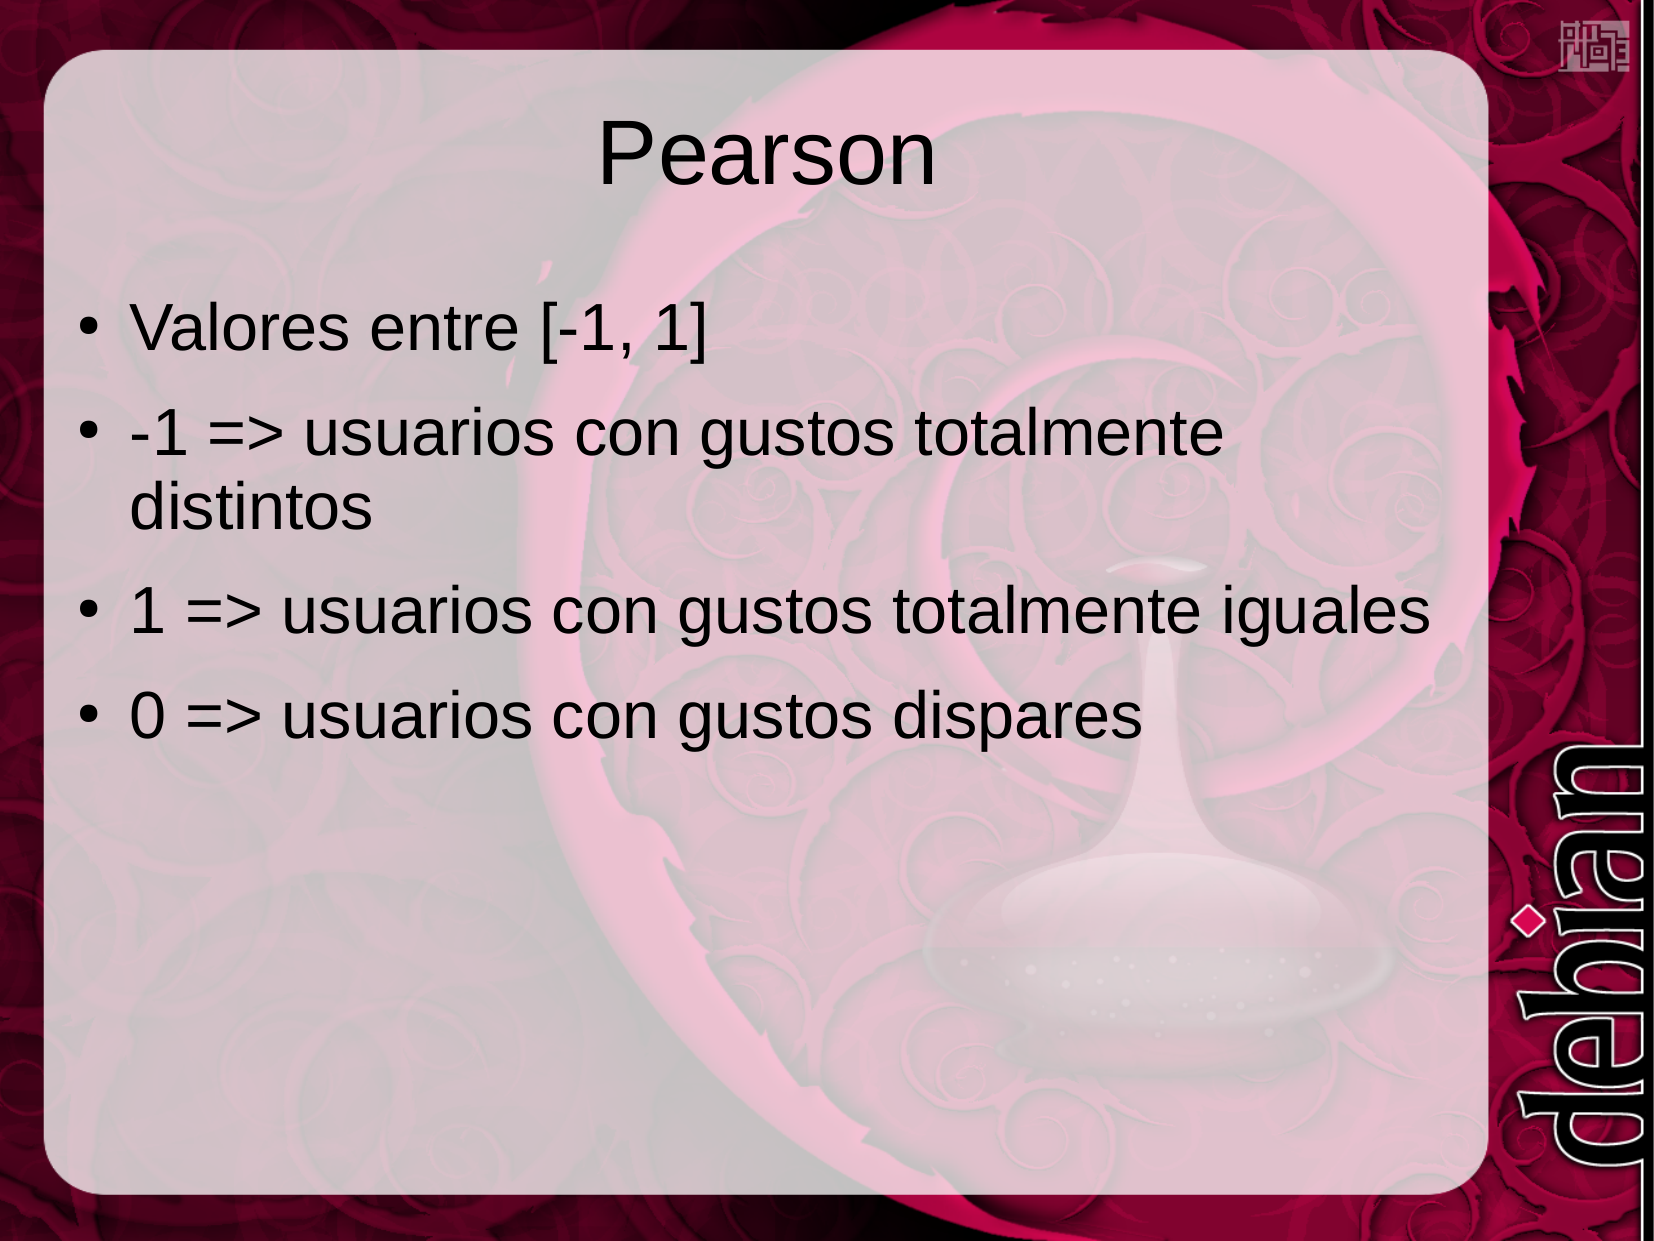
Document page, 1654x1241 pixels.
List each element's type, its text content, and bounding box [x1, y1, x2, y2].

title Pearson [59, 49, 1477, 257]
picture [0, 0, 1654, 1241]
list Valores entre [-1, 1] -1 => usuarios con gustos totalmente distintos 1 => usuarios con gustos totalmente iguales 0 => usuarios con gustos dispares [59, 290, 1477, 1109]
